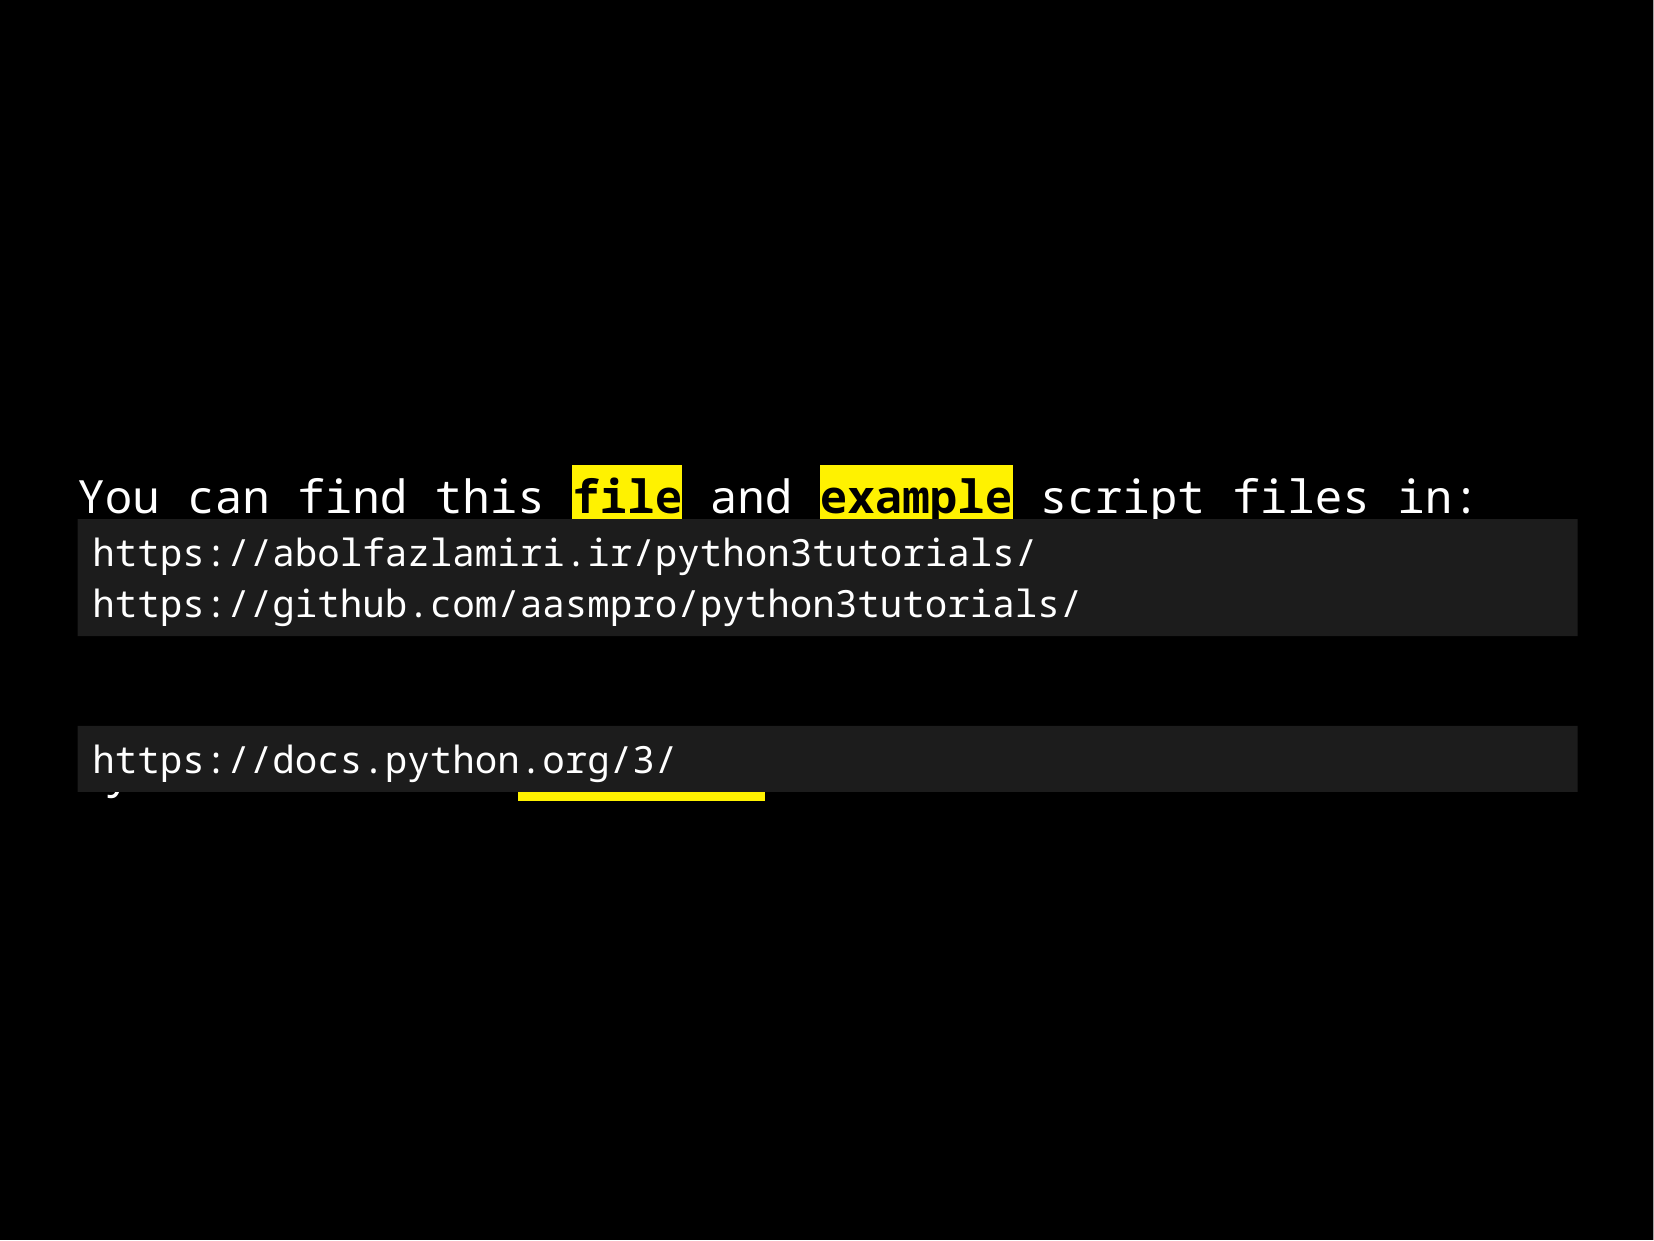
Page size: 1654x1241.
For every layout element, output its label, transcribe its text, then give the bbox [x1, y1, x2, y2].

text_box https://abolfazlamiri.ir/python3tutorials/ https://github.com/aasmpro/python3tutorials/ [77, 519, 1578, 610]
text_box https://docs.python.org/3/ [77, 725, 1578, 783]
text_box You can find this file and example script files in: Python official documents: [62, 457, 1591, 726]
